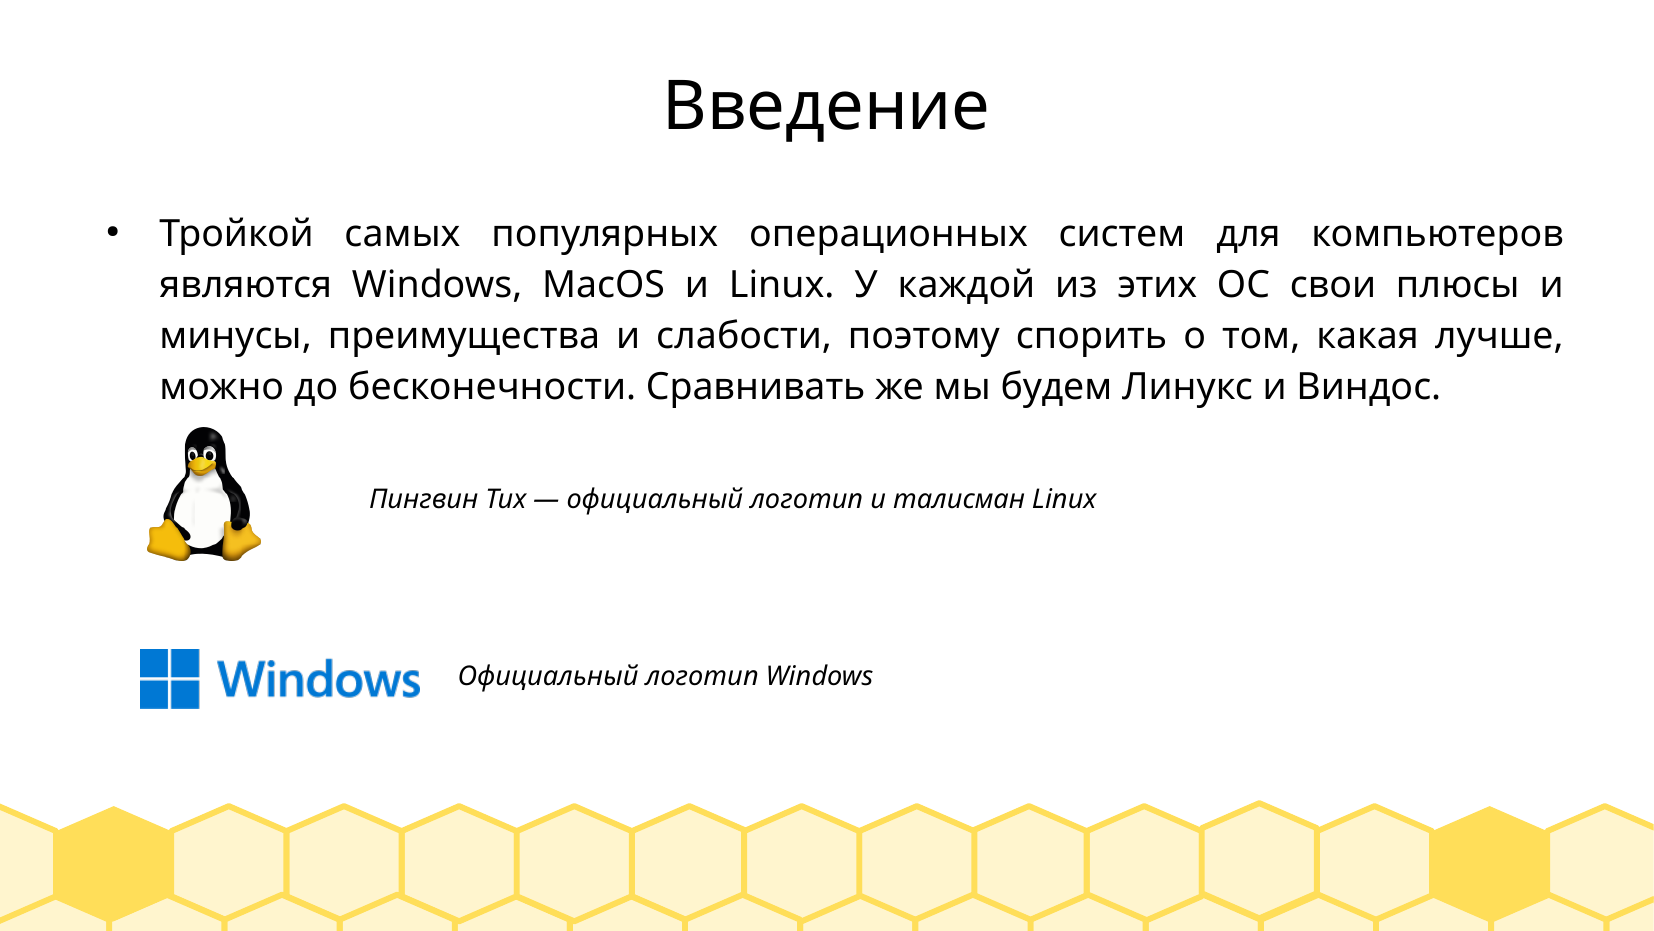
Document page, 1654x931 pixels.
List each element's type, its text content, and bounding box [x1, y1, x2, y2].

text_box Пингвин Tux — официальный логотип и талисман Linux [354, 472, 1182, 532]
picture [147, 427, 261, 562]
title Введение [88, 29, 1565, 178]
list Тройкой самых популярных операционных систем для компьютеров являются Windows, MacOS и Linux. У каждой из этих ОС свои плюсы и минусы, преимущества и слабости, поэтому спорить о том, какая лучше, можно до бесконечности. Сравнивать же мы будем Линукс и Виндос. [88, 206, 1565, 414]
picture [140, 649, 420, 709]
text_box Официальный логотип Windows [442, 649, 945, 709]
